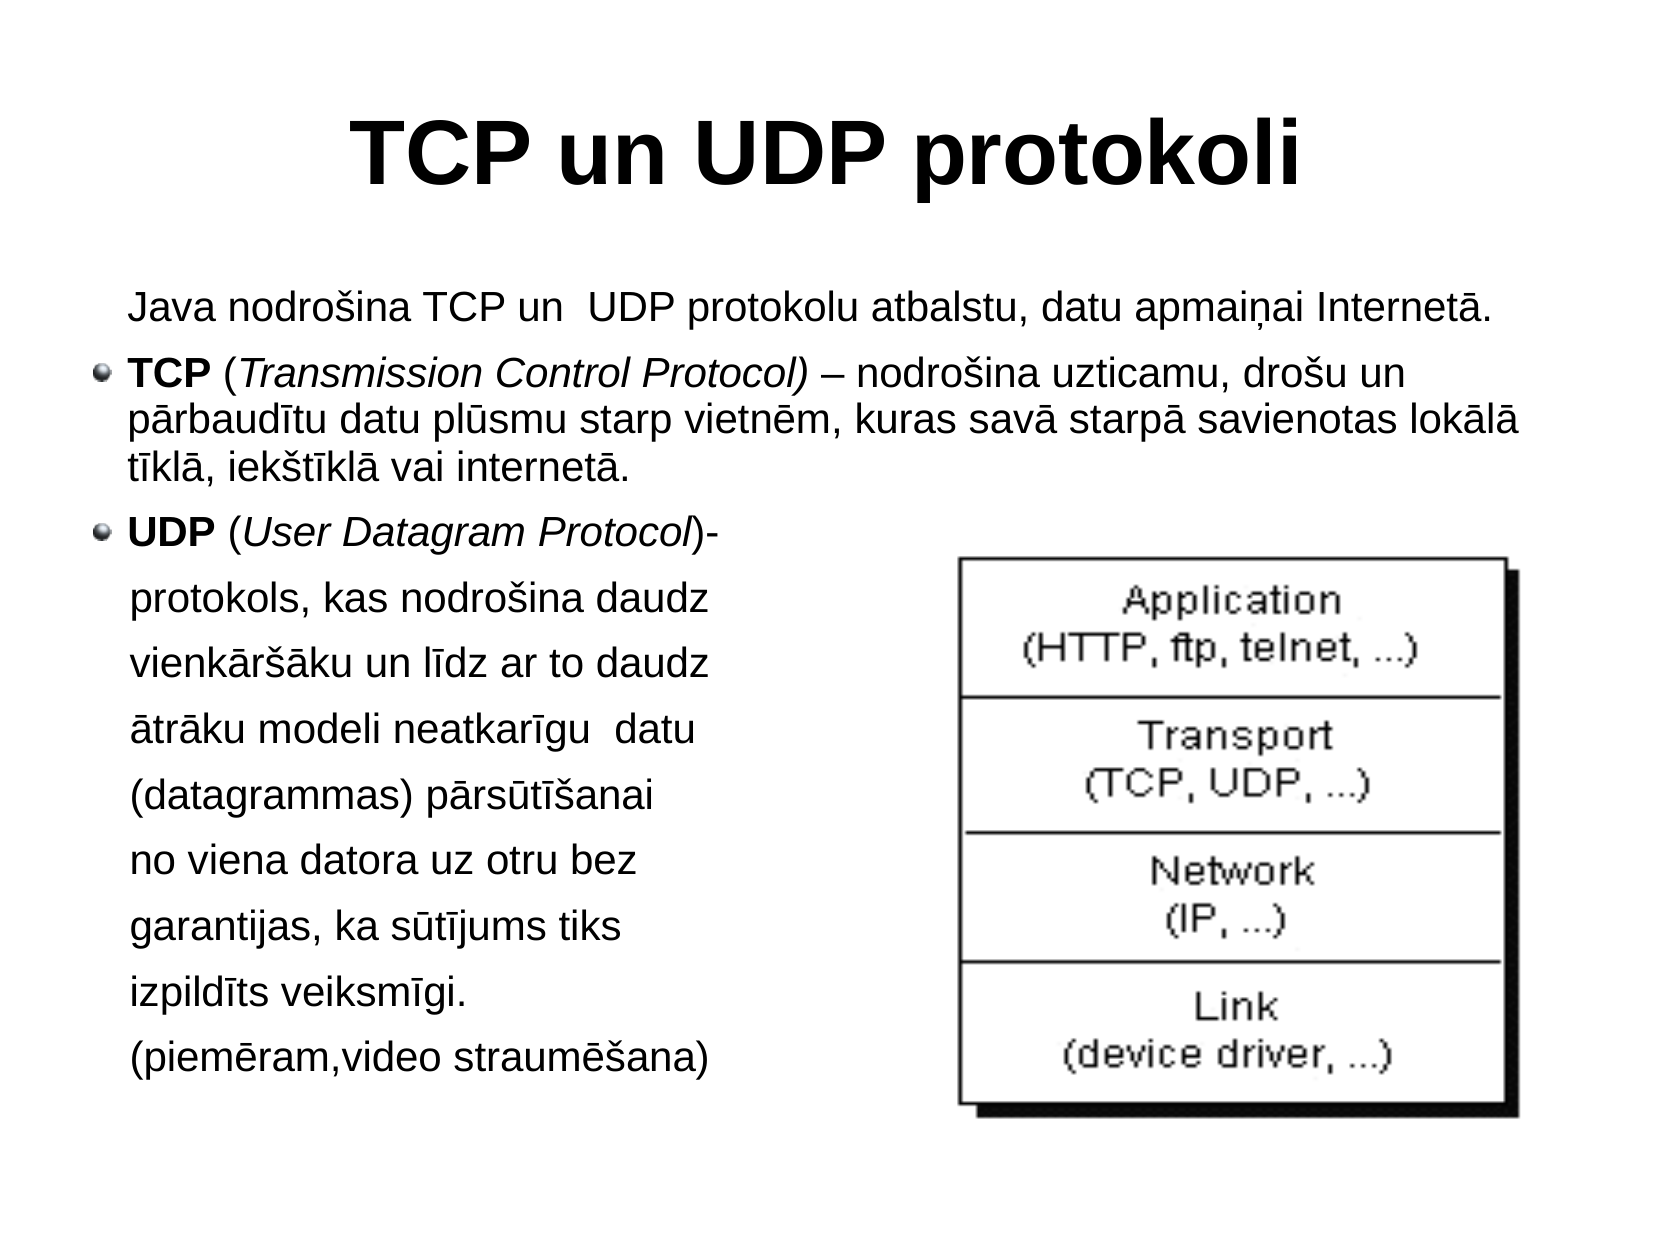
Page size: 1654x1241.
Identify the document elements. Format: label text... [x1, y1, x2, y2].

list Java nodrošina TCP un UDP protokolu atbalstu, datu apmaiņai Internetā. TCP (Transmission Control Protocol) – nodrošina uzticamu, drošu un pārbaudītu datu plūsmu starp vietnēm, kuras savā starpā savienotas lokālā tīklā, iekštīklā vai internetā. UDP (User Datagram Protocol)- protokols, kas nodrošina daudz vienkāršāku un līdz ar to daudz ātrāku modeli neatkarīgu datu (datagrammas) pārsūtīšanai no viena datora uz otru bez garantijas, ka sūtījums tiks izpildīts veiksmīgi. (piemēram,video straumēšana) [82, 283, 1538, 1158]
title TCP un UDP protokoli [82, 49, 1571, 257]
picture [956, 555, 1524, 1123]
